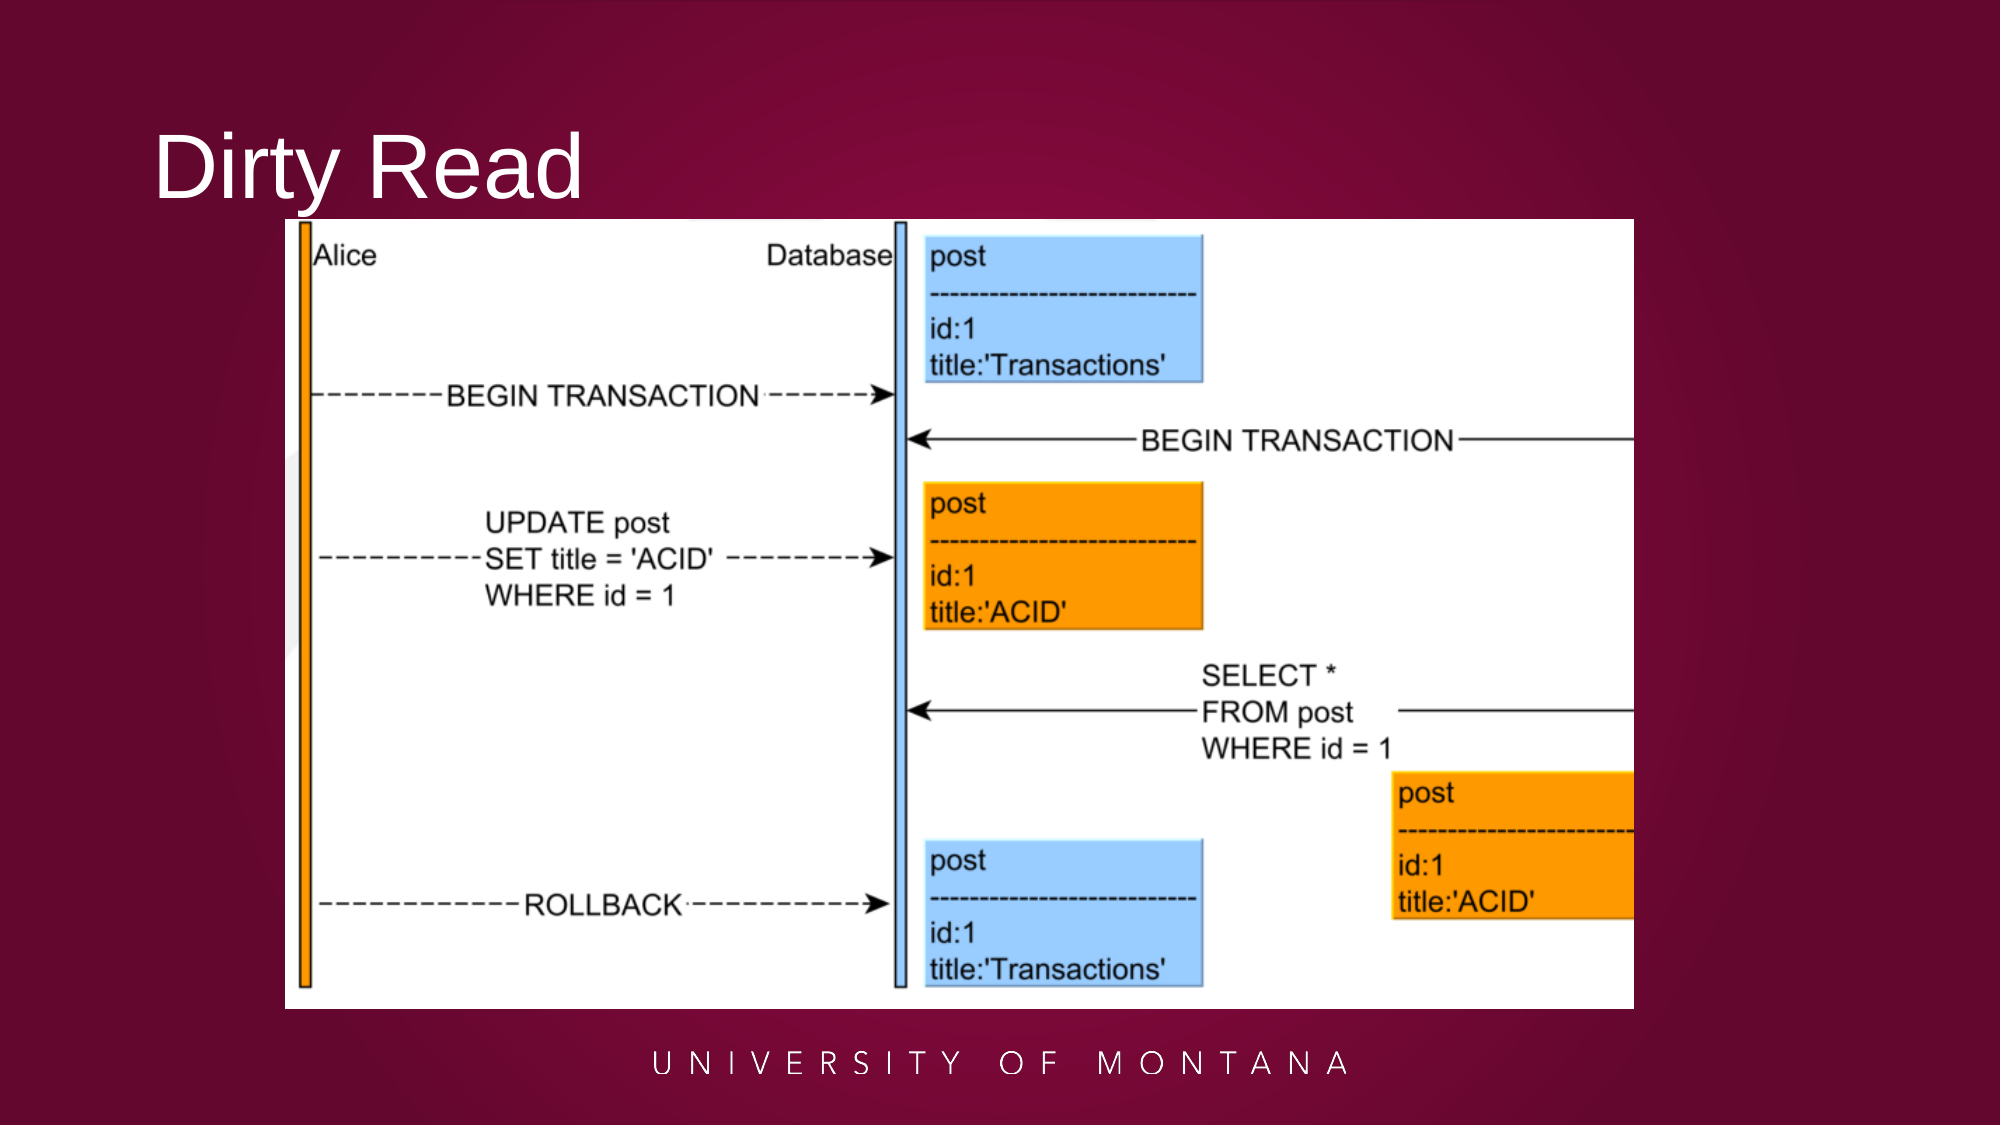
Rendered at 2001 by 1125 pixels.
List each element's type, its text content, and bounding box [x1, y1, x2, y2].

picture [0, 0, 2000, 1125]
title Dirty Read [137, 59, 1863, 278]
